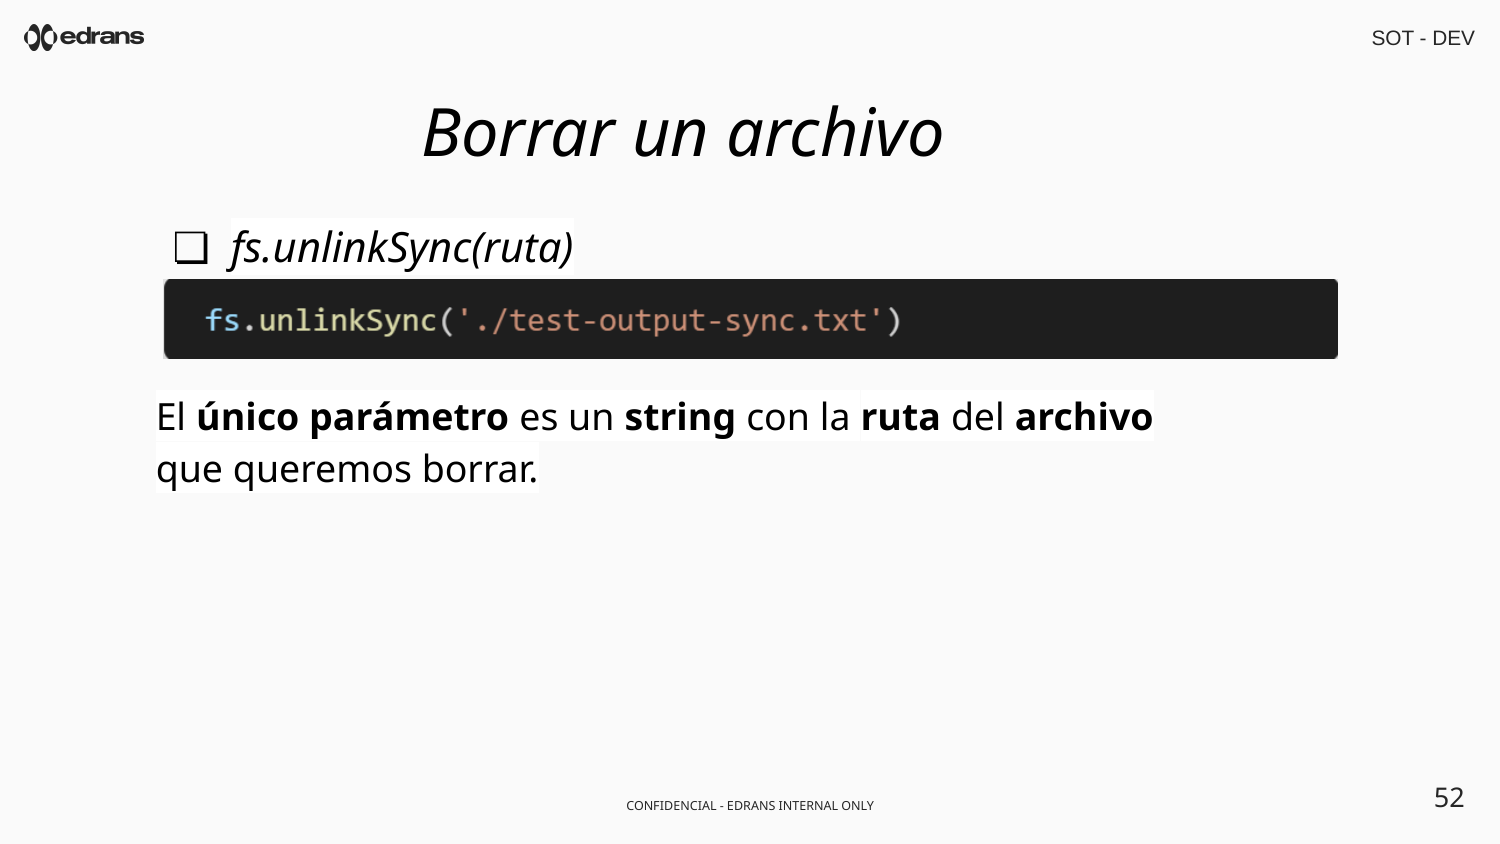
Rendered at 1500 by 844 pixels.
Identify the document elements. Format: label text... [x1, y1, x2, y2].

picture [24, 24, 144, 51]
text_box CONFIDENCIAL - EDRANS INTERNAL ONLY [613, 797, 887, 814]
text_box SOT - DEV [1266, 24, 1475, 51]
slide_number <número> [1389, 764, 1480, 830]
text_box fs.unlinkSync(ruta) El único parámetro es un string con la ruta del archivo que queremos borrar. [141, 198, 1224, 536]
text_box Borrar un archivo [142, 74, 1224, 198]
picture [163, 279, 1338, 359]
